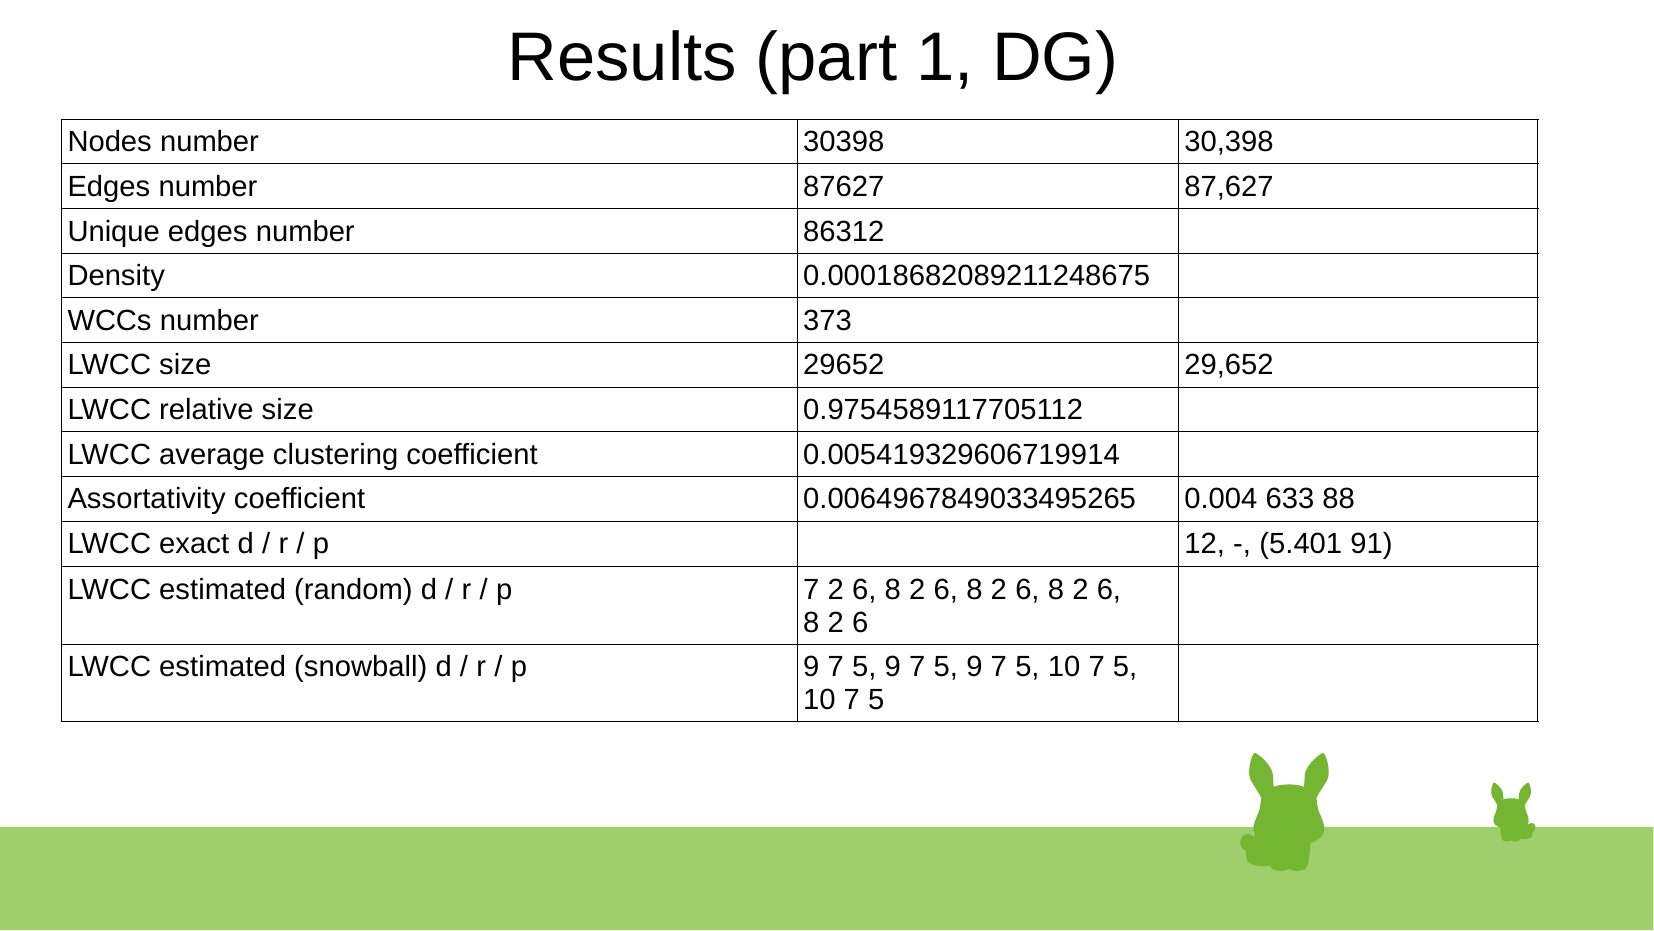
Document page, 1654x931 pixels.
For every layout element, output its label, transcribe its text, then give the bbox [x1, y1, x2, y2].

table_cell 9 7 5, 9 7 5, 9 7 5, 10 7 5, 10 7 5 [798, 645, 1178, 721]
table_cell [1179, 645, 1537, 721]
table_cell 0.00018682089211248675 [798, 254, 1178, 297]
table_cell LWCC exact d / r / p [62, 522, 797, 566]
table_cell 0.0064967849033495265 [798, 477, 1178, 521]
table_cell [1179, 432, 1537, 476]
table_cell 0.9754589117705112 [798, 388, 1178, 431]
table_cell 86312 [798, 209, 1178, 253]
table_cell [1179, 567, 1537, 644]
table_cell Unique edges number [62, 209, 797, 253]
table_cell Edges number [62, 164, 797, 208]
table_cell [1179, 388, 1537, 431]
table_cell 87627 [798, 164, 1178, 208]
table_cell 87,627 [1179, 164, 1537, 208]
table_cell 0.005419329606719914 [798, 432, 1178, 476]
table_cell LWCC relative size [62, 388, 797, 431]
table_cell Density [62, 254, 797, 297]
table_cell LWCC size [62, 343, 797, 387]
table_cell [1179, 254, 1537, 297]
table_cell LWCC estimated (random) d / r / p [62, 567, 797, 644]
table_cell 373 [798, 298, 1178, 342]
table_cell LWCC average clustering coefficient [62, 432, 797, 476]
table_cell 29,652 [1179, 343, 1537, 387]
table_header Nodes number [62, 120, 797, 163]
table_cell 29652 [798, 343, 1178, 387]
table_cell LWCC estimated (snowball) d / r / p [62, 645, 797, 721]
table_cell [1179, 209, 1537, 253]
table_cell WCCs number [62, 298, 797, 342]
table_cell [798, 522, 1178, 566]
table_header 30,398 [1179, 120, 1537, 163]
table_header 30398 [798, 120, 1178, 163]
table_cell Assortativity coefficient [62, 477, 797, 521]
table_cell [1179, 298, 1537, 342]
table_cell 12, -, (5.401 91) [1179, 522, 1537, 566]
title Results (part 1, DG) [75, 0, 1552, 113]
table_cell 7 2 6, 8 2 6, 8 2 6, 8 2 6, 8 2 6 [798, 567, 1178, 644]
table_cell 0.004 633 88 [1179, 477, 1537, 521]
